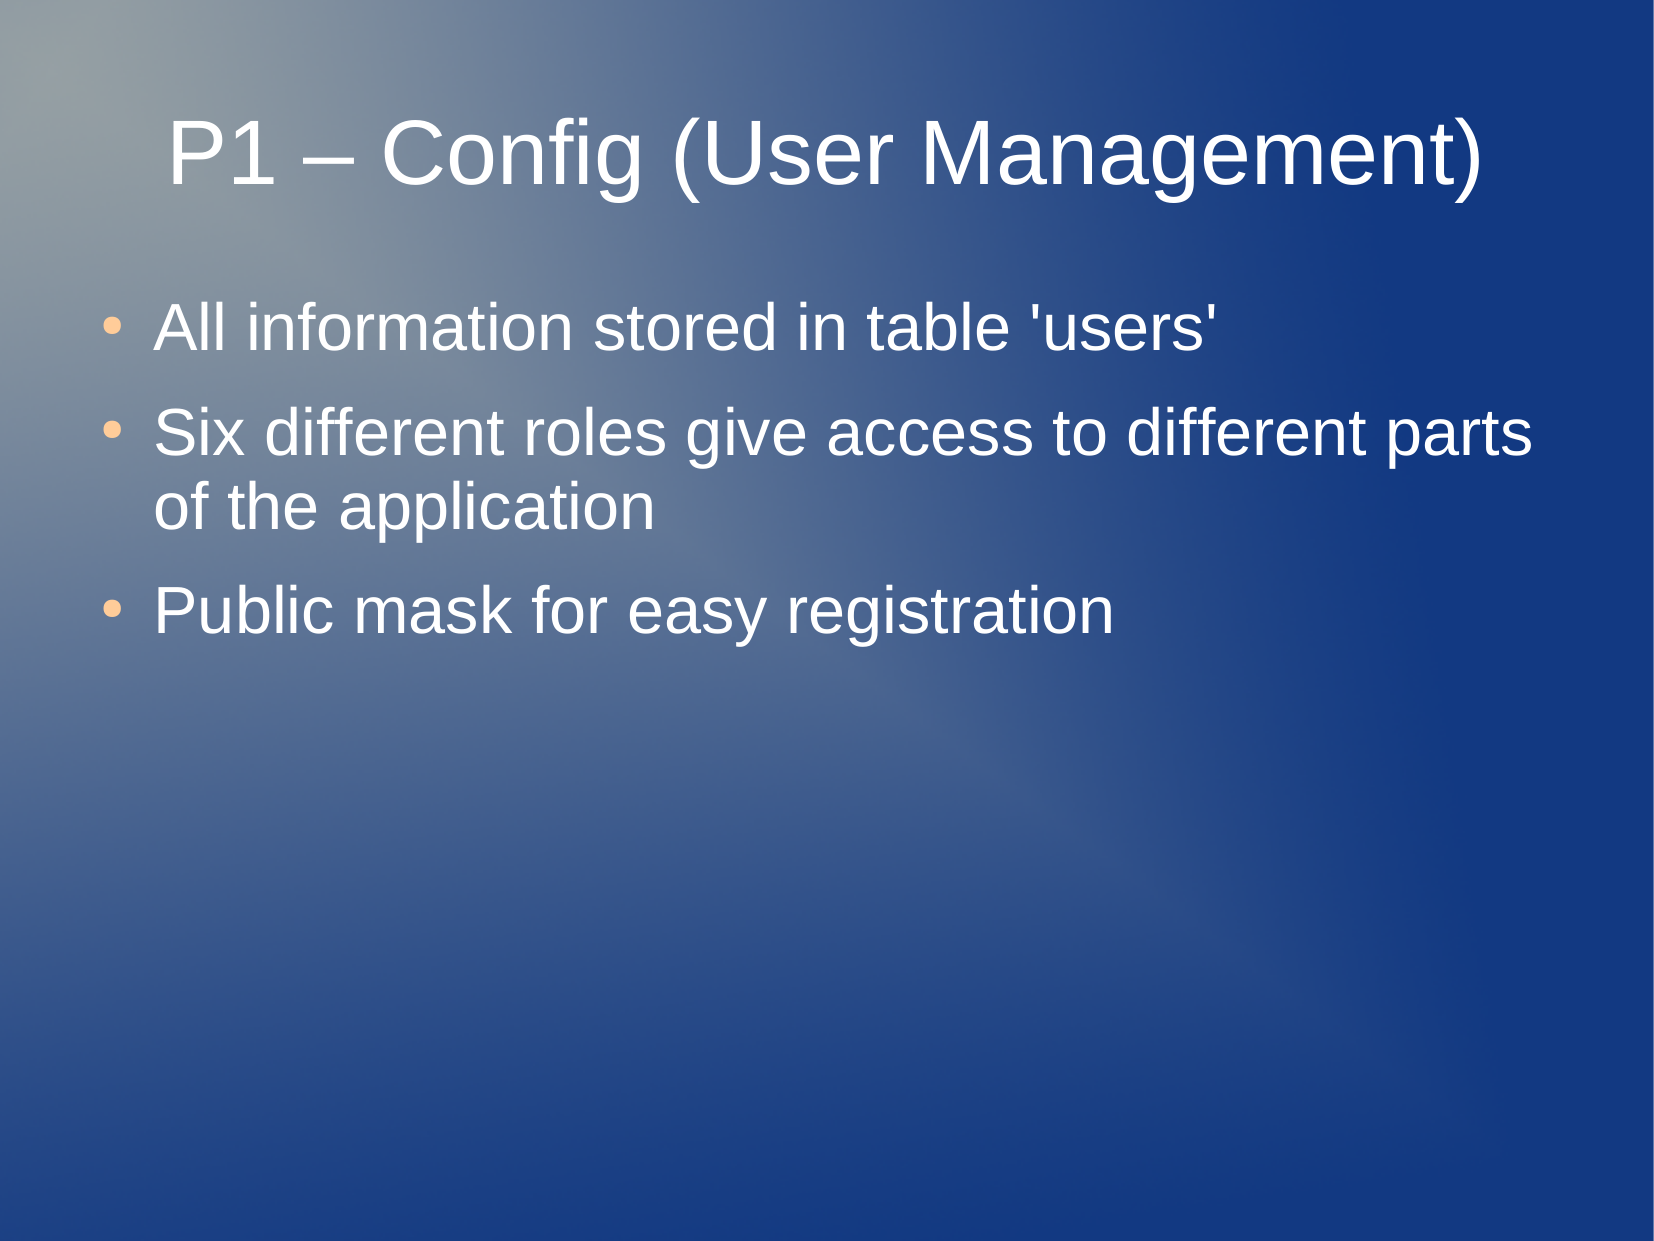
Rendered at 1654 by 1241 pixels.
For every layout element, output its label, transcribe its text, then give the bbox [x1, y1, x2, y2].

title P1 – Config (User Management) [82, 49, 1571, 257]
list All information stored in table 'users' Six different roles give access to different parts of the application Public mask for easy registration [82, 290, 1571, 1109]
picture [0, 0, 1654, 1241]
